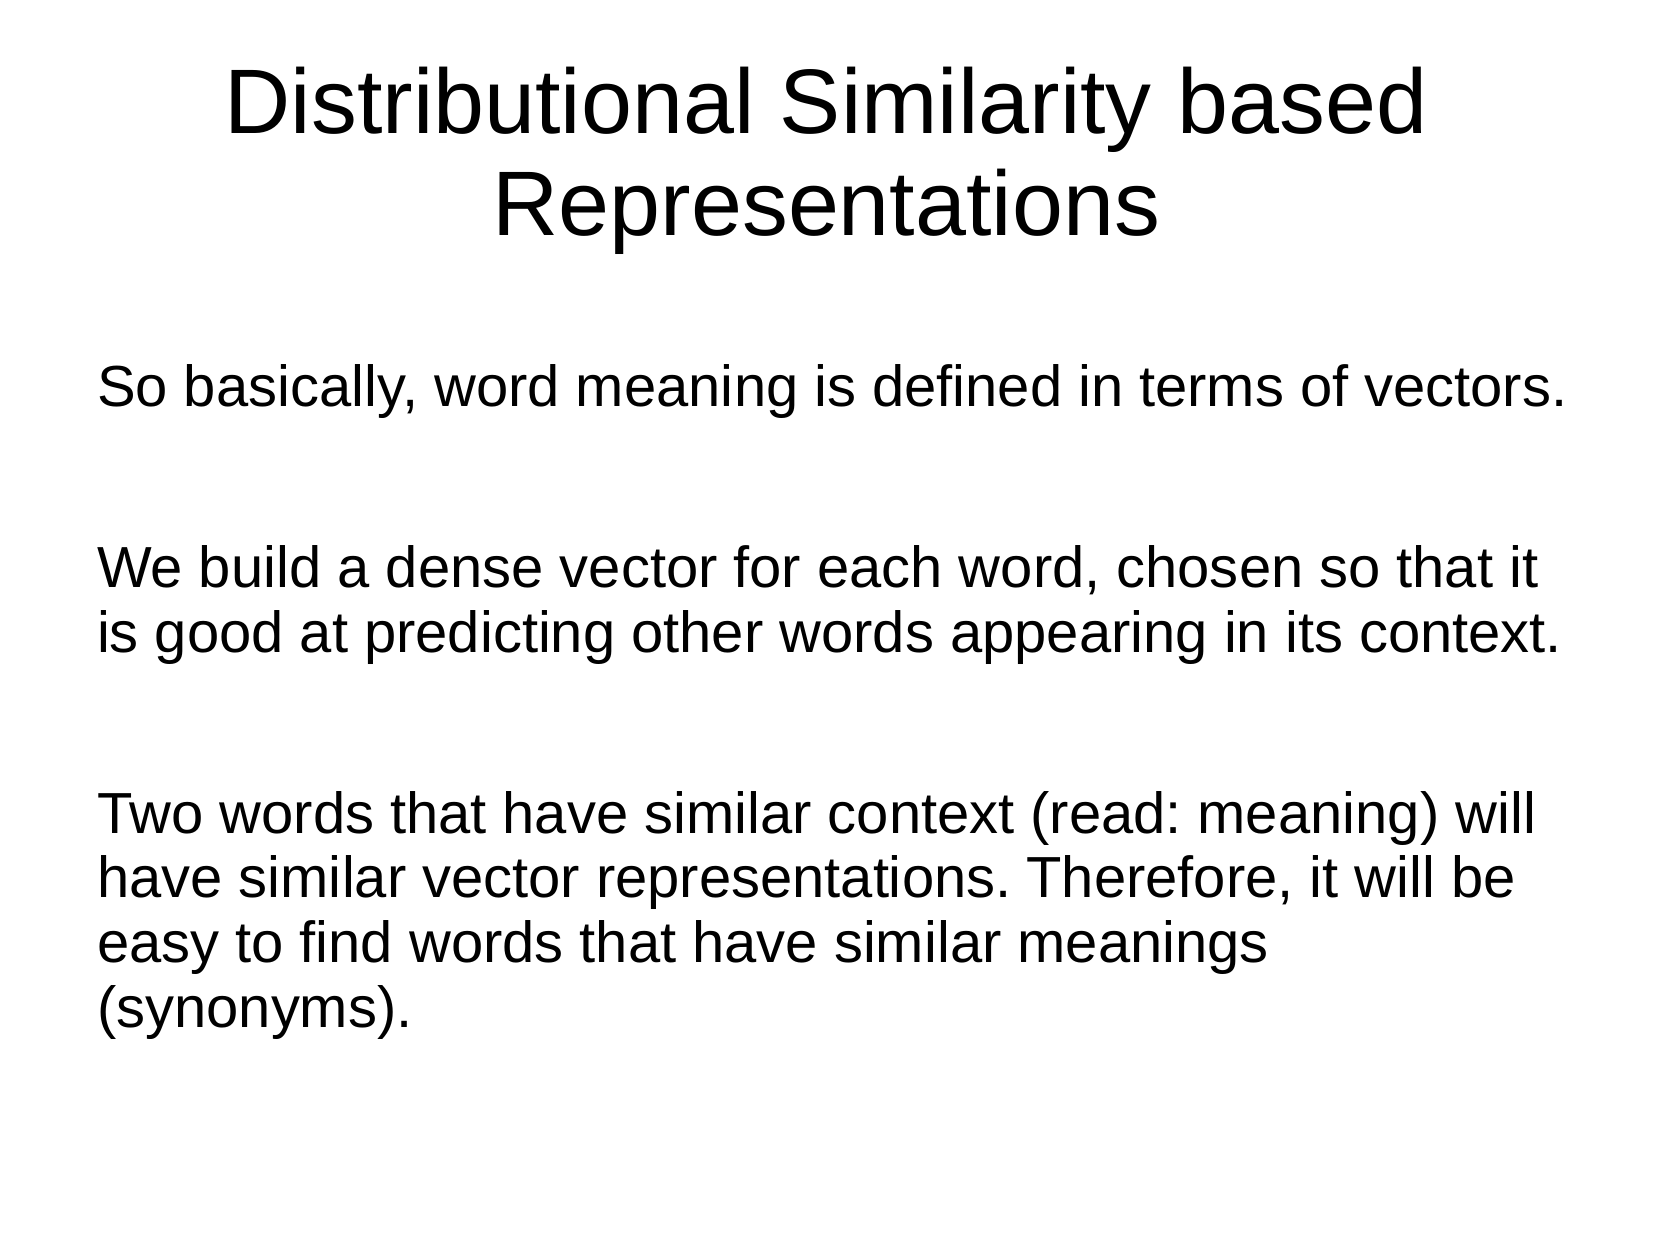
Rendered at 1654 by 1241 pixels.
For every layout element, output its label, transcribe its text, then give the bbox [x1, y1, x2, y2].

list So basically, word meaning is defined in terms of vectors. We build a dense vector for each word, chosen so that it is good at predicting other words appearing in its context. Two words that have similar context (read: meaning) will have similar vector representations. Therefore, it will be easy to find words that have similar meanings (synonyms). [35, 354, 1571, 1146]
title Distributional Similarity based Representations [82, 49, 1571, 257]
